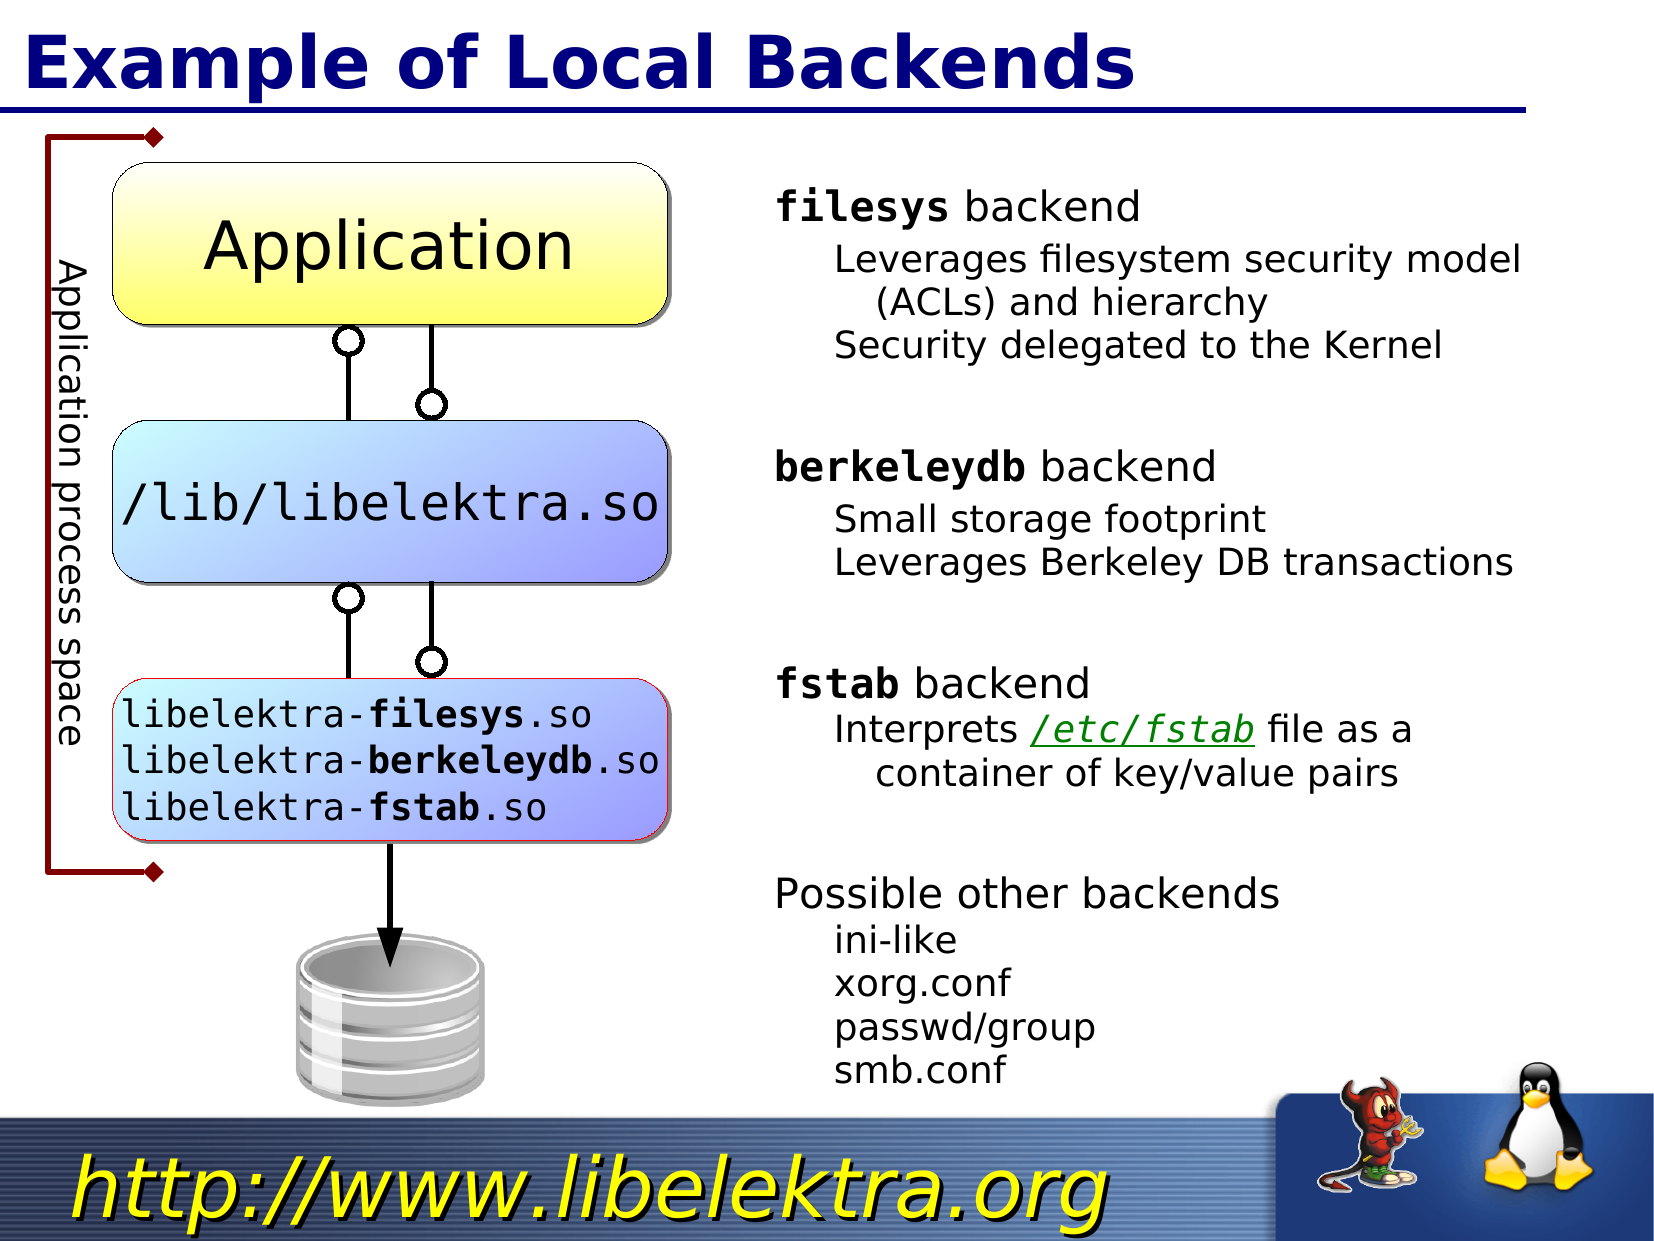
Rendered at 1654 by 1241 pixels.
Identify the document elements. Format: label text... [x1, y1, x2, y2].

picture [0, 932, 1654, 1241]
text_box [415, 324, 448, 421]
text_box [415, 581, 448, 678]
text_box libelektra-filesys.so libelektra-berkeleydb.so libelektra-fstab.so [112, 678, 668, 841]
text_box [332, 581, 365, 678]
text_box [332, 324, 365, 421]
text_box Application process space [53, 259, 98, 748]
text_box Example of Local Backends [22, 14, 1611, 111]
text_box Application [112, 162, 668, 325]
list filesys backend Leverages filesystem security model (ACLs) and hierarchy Security delegated to the Kernel berkeleydb backend Small storage footprint Leverages Berkeley DB transactions fstab backend Interprets /etc/fstab file as a container of key/value pairs Possible other backends ini-like xorg.conf passwd/group smb.conf [744, 175, 1588, 1101]
text_box /lib/libelektra.so [112, 420, 668, 583]
